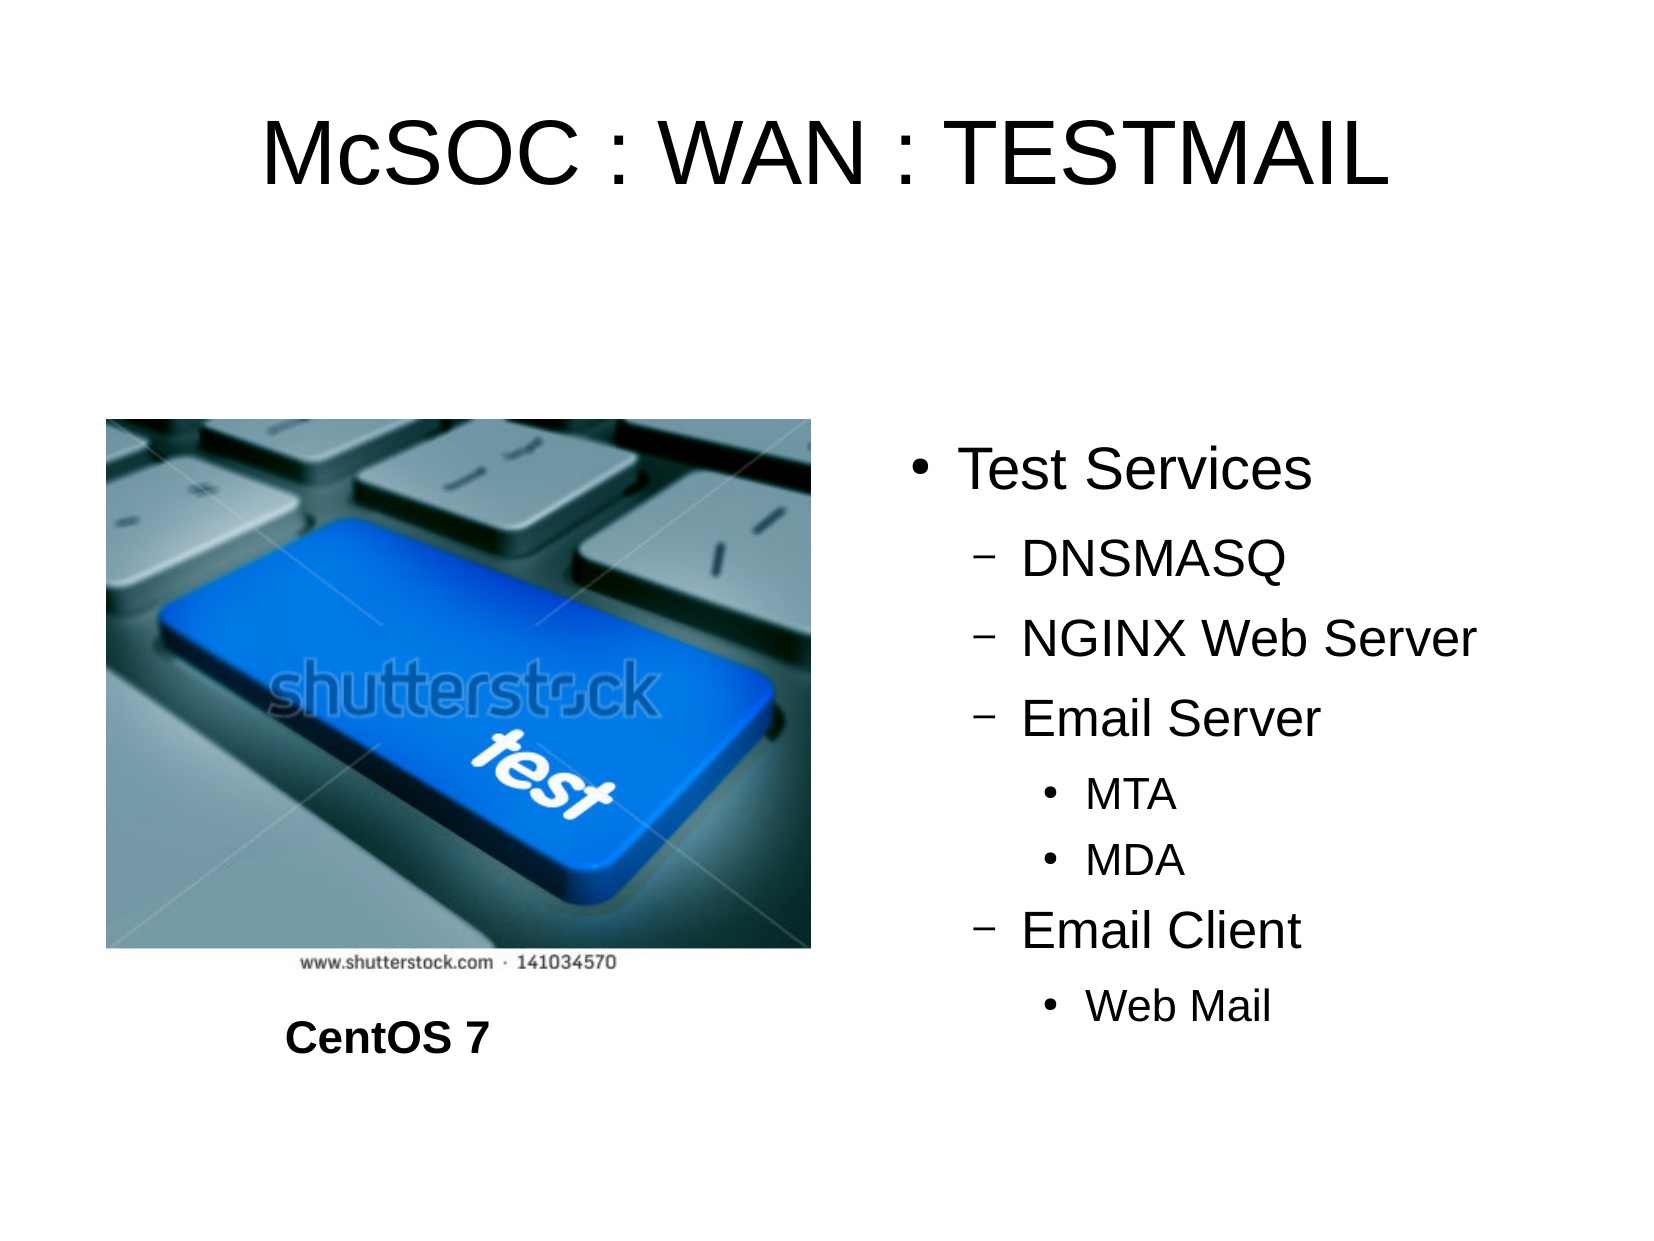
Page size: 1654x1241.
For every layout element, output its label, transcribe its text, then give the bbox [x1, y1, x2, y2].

list Test Services DNSMASQ NGINX Web Server Email Server MTA MDA Email Client Web Mail [893, 435, 1621, 1036]
title McSOC : WAN : TESTMAIL [82, 49, 1571, 257]
picture [106, 419, 811, 980]
text_box CentOS 7 [270, 1005, 886, 1072]
